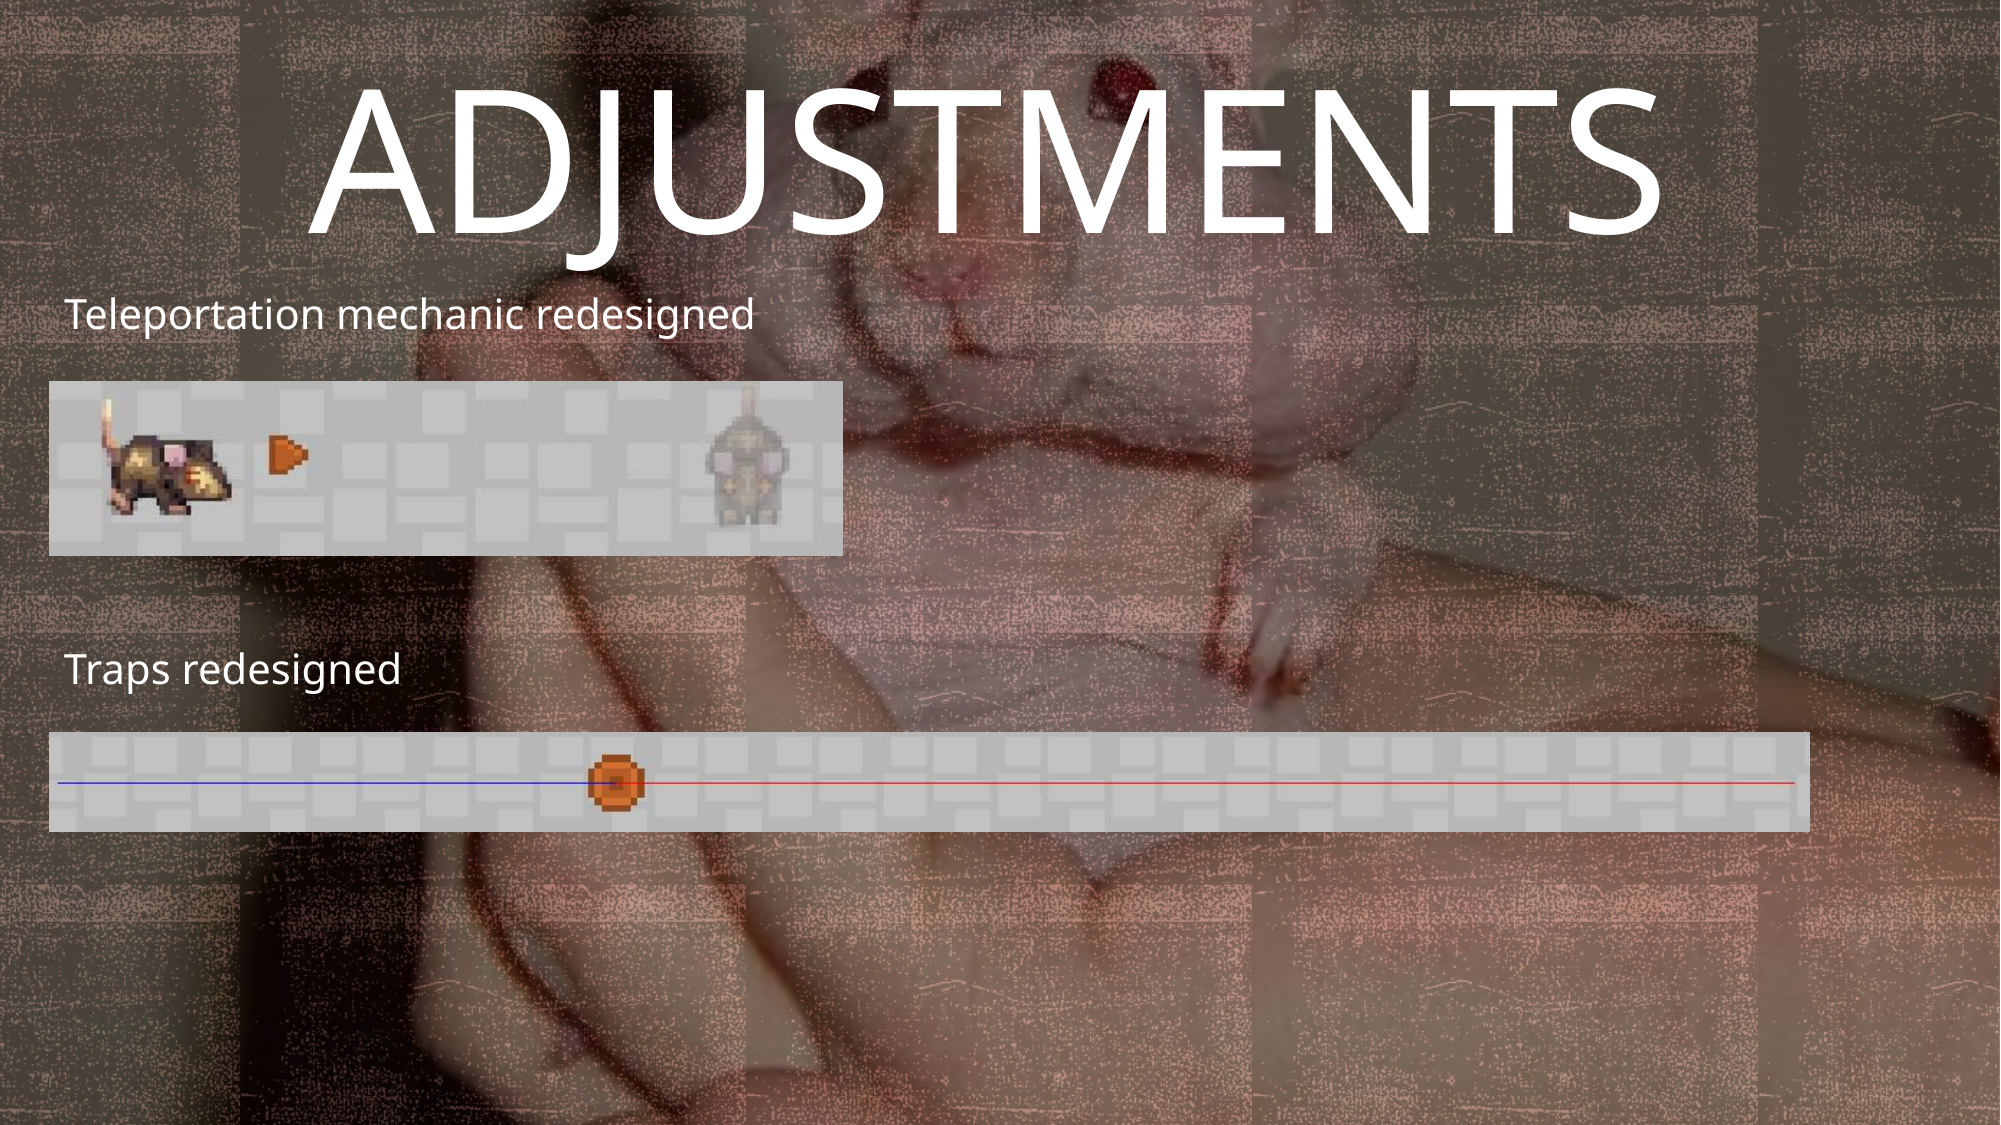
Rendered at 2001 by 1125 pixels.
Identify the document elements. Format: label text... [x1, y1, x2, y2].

text_box Teleportation mechanic redesigned [49, 280, 843, 381]
text_box [0, 0, 2000, 1125]
text_box Traps redesigned [49, 635, 761, 701]
title adjustments [0, 1, 1979, 280]
picture [49, 732, 1810, 832]
picture [49, 381, 843, 557]
